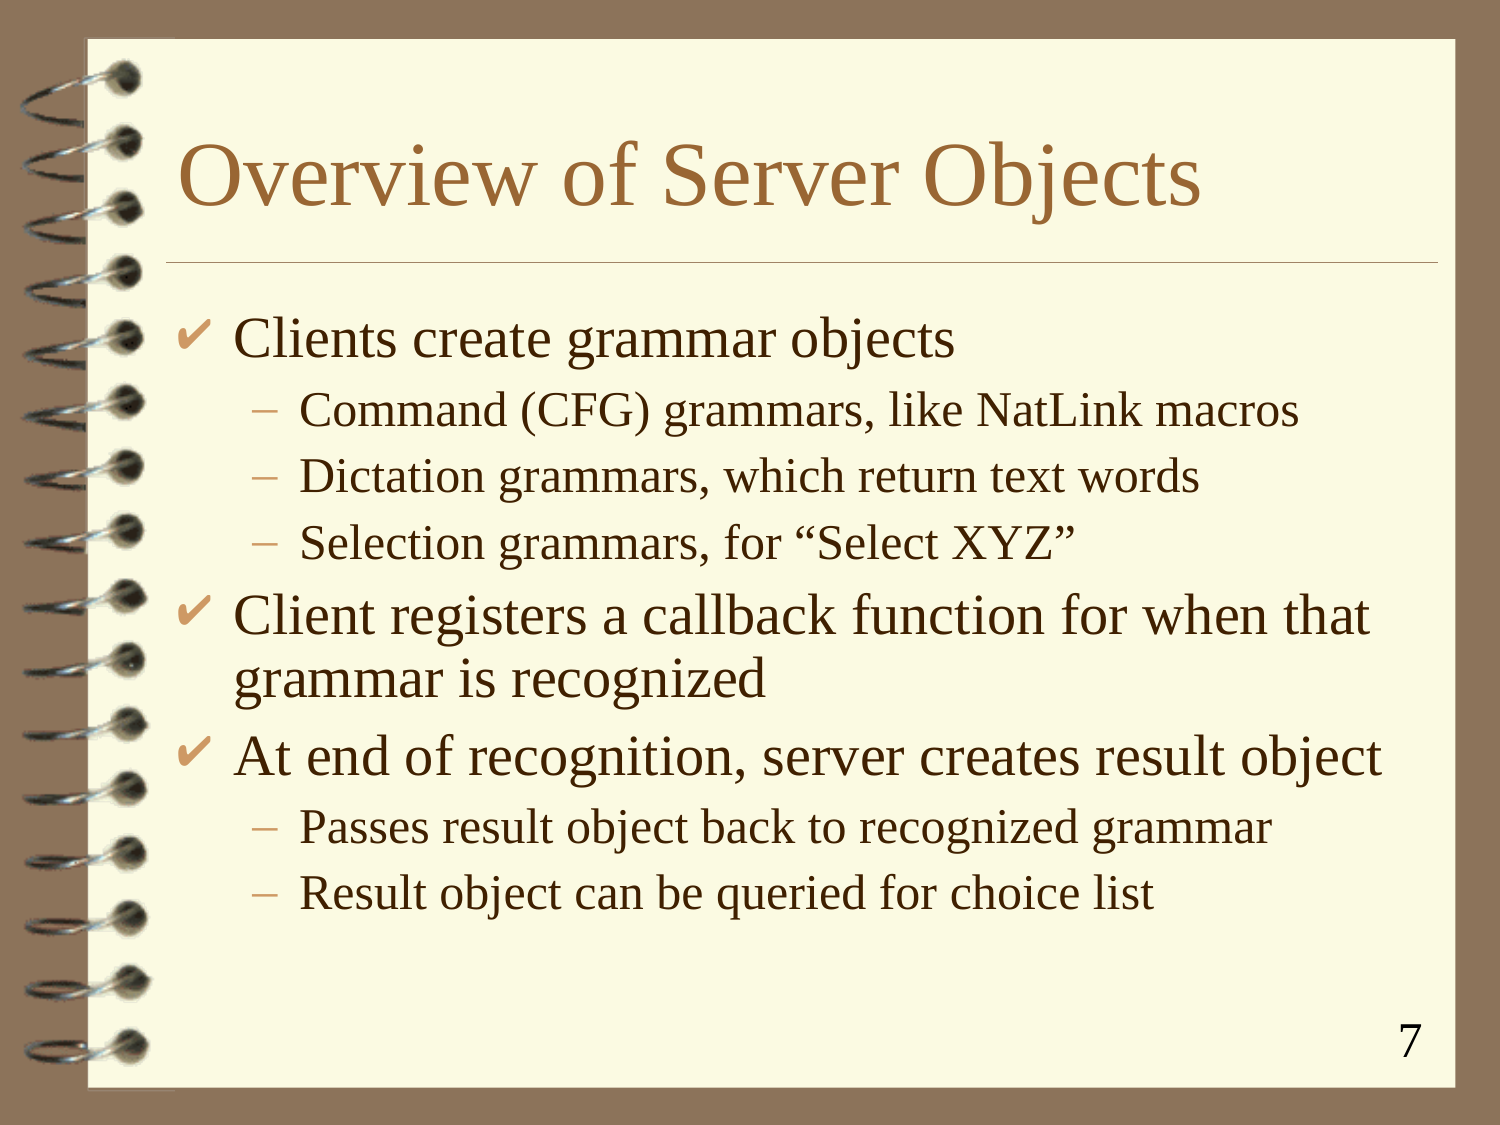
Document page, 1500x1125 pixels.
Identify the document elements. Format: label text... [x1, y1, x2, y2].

picture [0, 0, 175, 1125]
list Clients create grammar objects Command (CFG) grammars, like NatLink macros Dictation grammars, which return text words Selection grammars, for “Select XYZ” Client registers a callback function for when that grammar is recognized At end of recognition, server creates result object Passes result object back to recognized grammar Result object can be queried for choice list [162, 299, 1438, 976]
title Overview of Server Objects [162, 74, 1438, 263]
